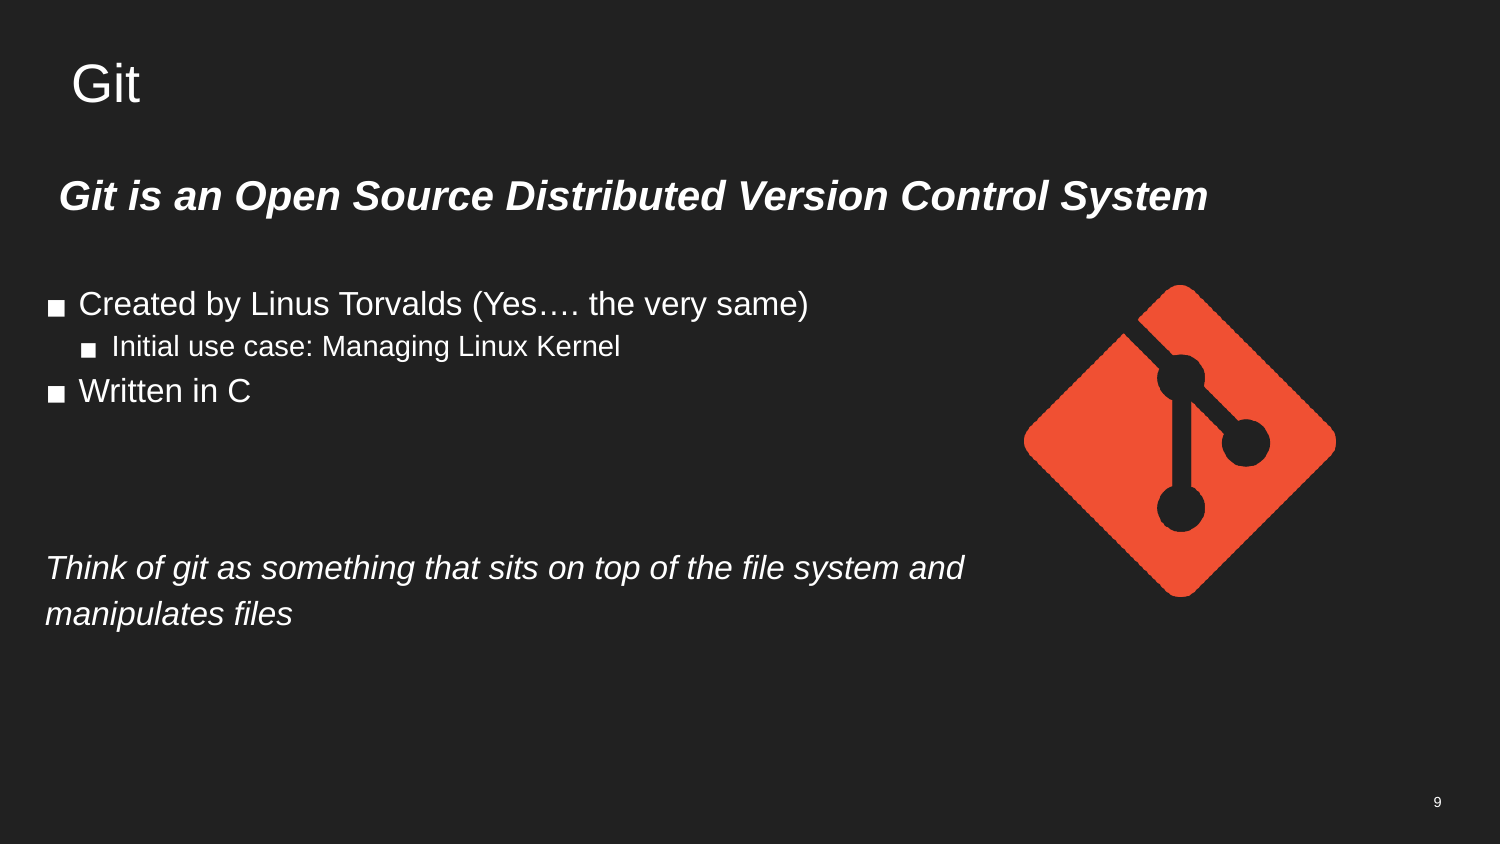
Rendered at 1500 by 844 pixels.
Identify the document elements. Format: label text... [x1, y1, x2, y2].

list Git is an Open Source Distributed Version Control System [981, 161, 1442, 251]
title Git [71, 48, 1454, 143]
picture [1024, 285, 1336, 597]
list Created by Linus Torvalds (Yes…. the very same) Initial use case: Managing Linux Kernel Written in C Think of git as something that sits on top of the file system and manipulates files [45, 145, 981, 738]
slide_number 1 [1392, 793, 1442, 815]
